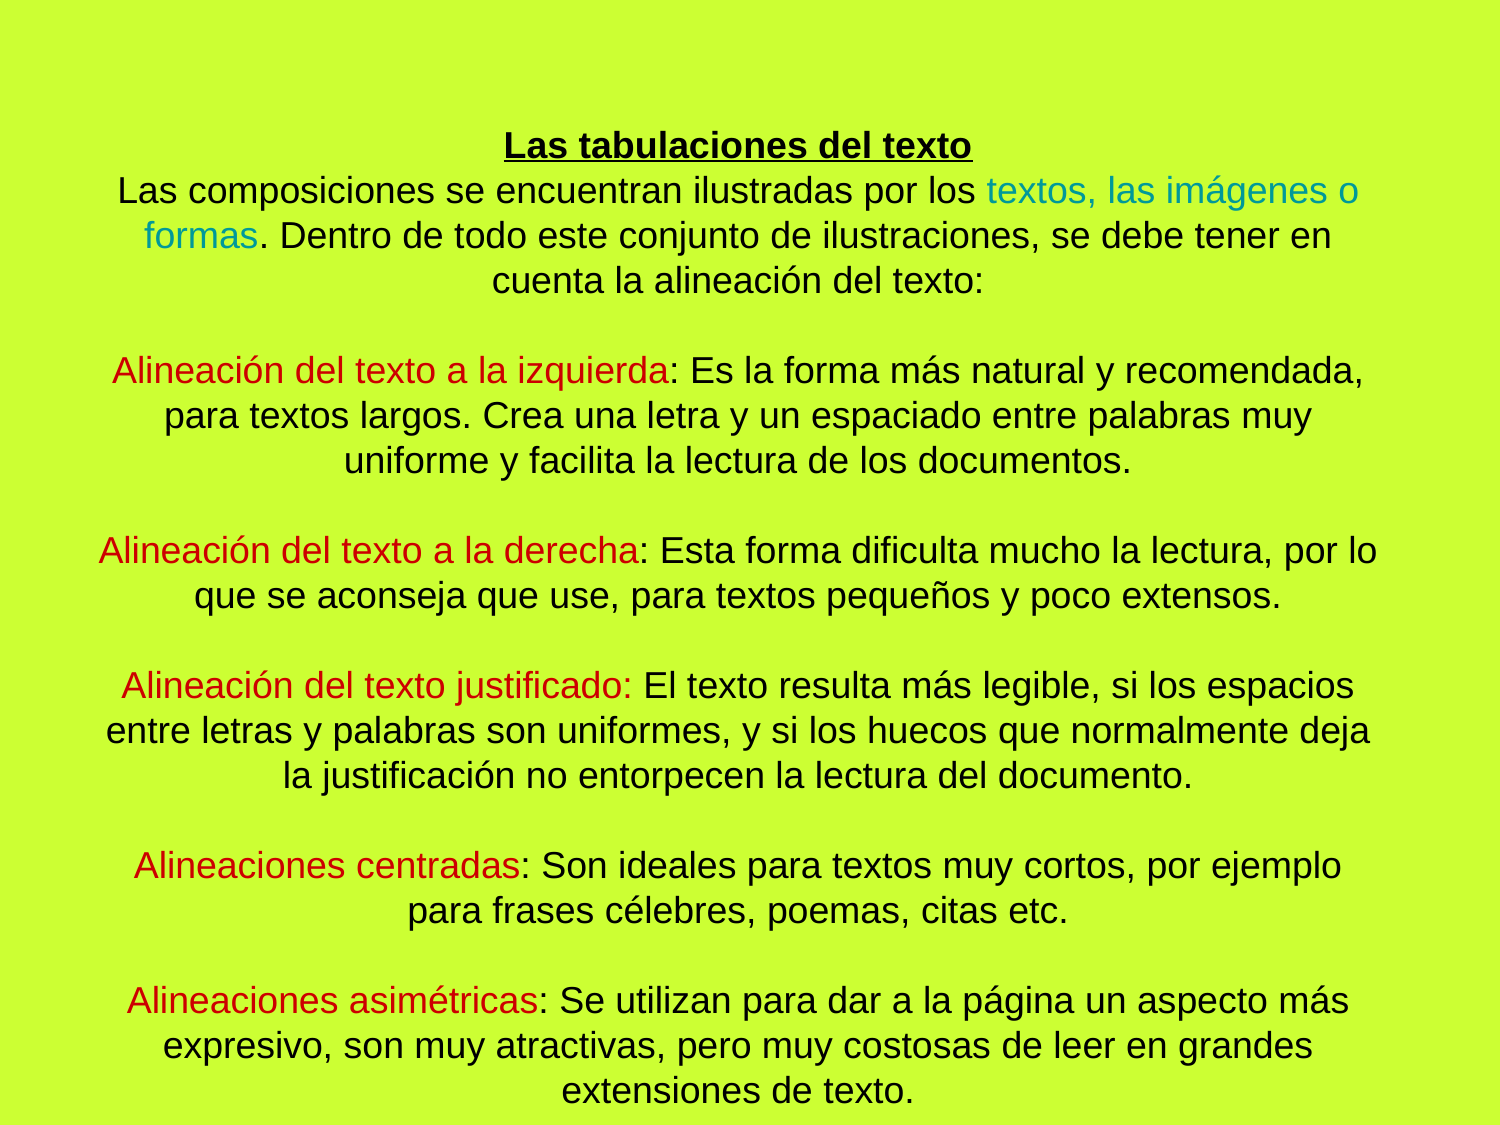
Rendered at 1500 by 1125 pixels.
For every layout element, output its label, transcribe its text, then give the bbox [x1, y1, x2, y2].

text_box Las tabulaciones del texto Las composiciones se encuentran ilustradas por los textos, las imágenes o formas. Dentro de todo este conjunto de ilustraciones, se debe tener en cuenta la alineación del texto: Alineación del texto a la izquierda: Es la forma más natural y recomendada, para textos largos. Crea una letra y un espaciado entre palabras muy uniforme y facilita la lectura de los documentos. Alineación del texto a la derecha: Esta forma dificulta mucho la lectura, por lo que se aconseja que use, para textos pequeños y poco extensos. Alineación del texto justificado: El texto resulta más legible, si los espacios entre letras y palabras son uniformes, y si los huecos que normalmente deja la justificación no entorpecen la lectura del documento. Alineaciones centradas: Son ideales para textos muy cortos, por ejemplo para frases célebres, poemas, citas etc. Alineaciones asimétricas: Se utilizan para dar a la página un aspecto más expresivo, son muy atractivas, pero muy costosas de leer en grandes extensiones de texto. [76, 112, 1400, 1125]
